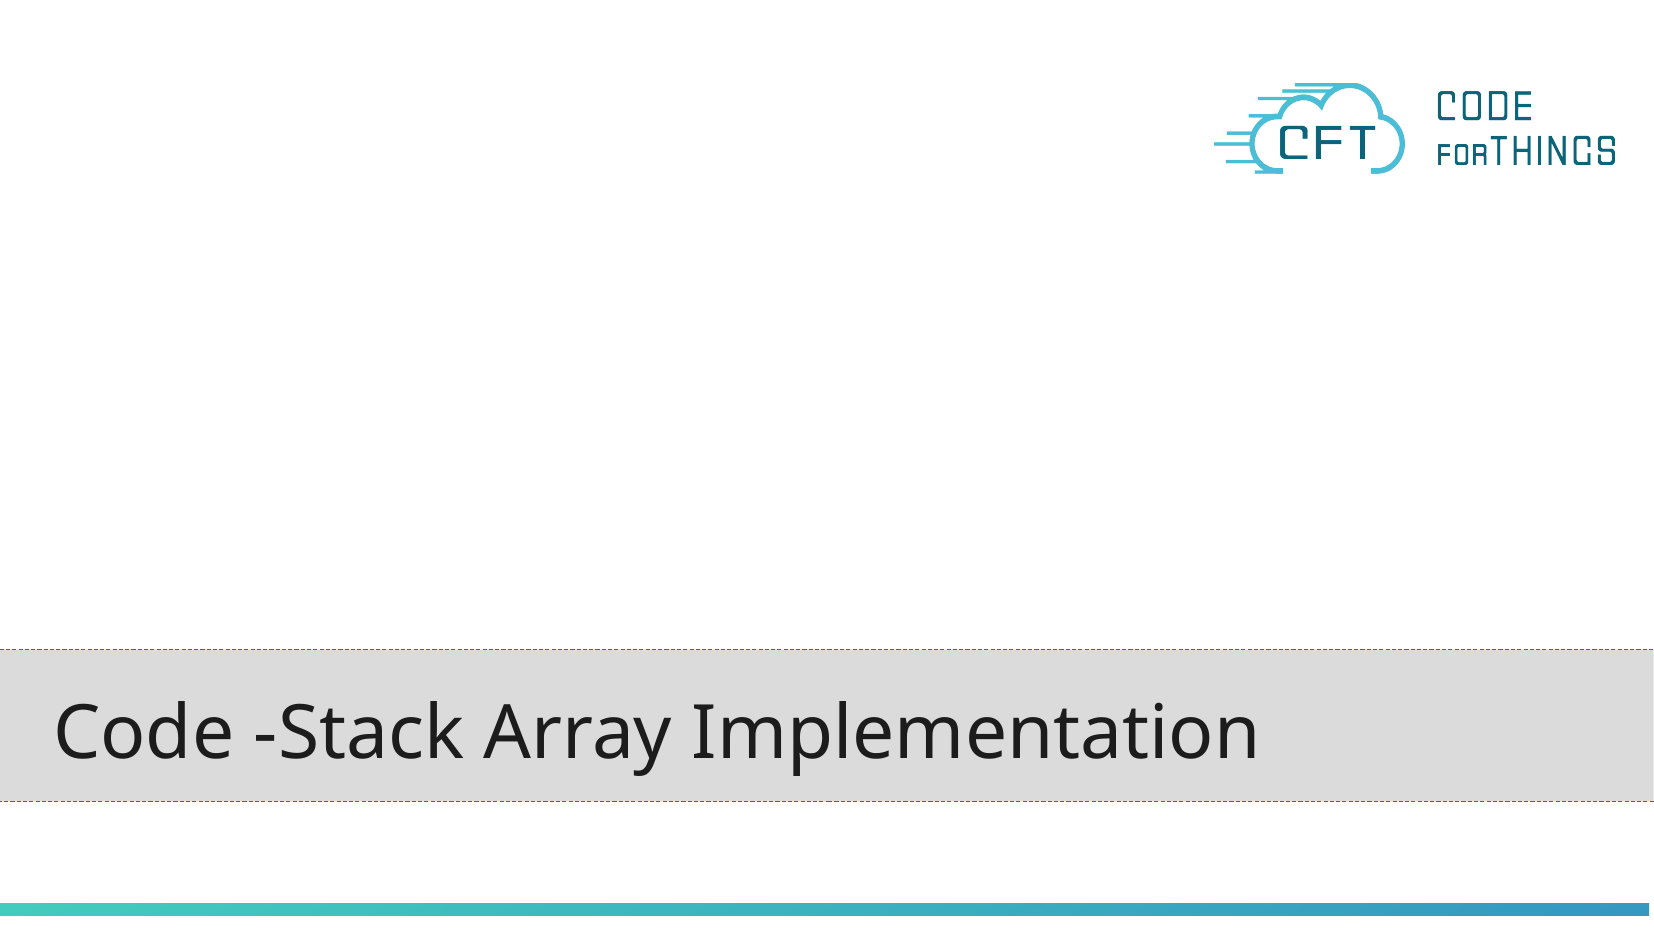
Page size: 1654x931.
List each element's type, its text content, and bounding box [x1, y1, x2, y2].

title Code -Stack Array Implementation [53, 626, 1642, 832]
picture [1214, 83, 1615, 174]
